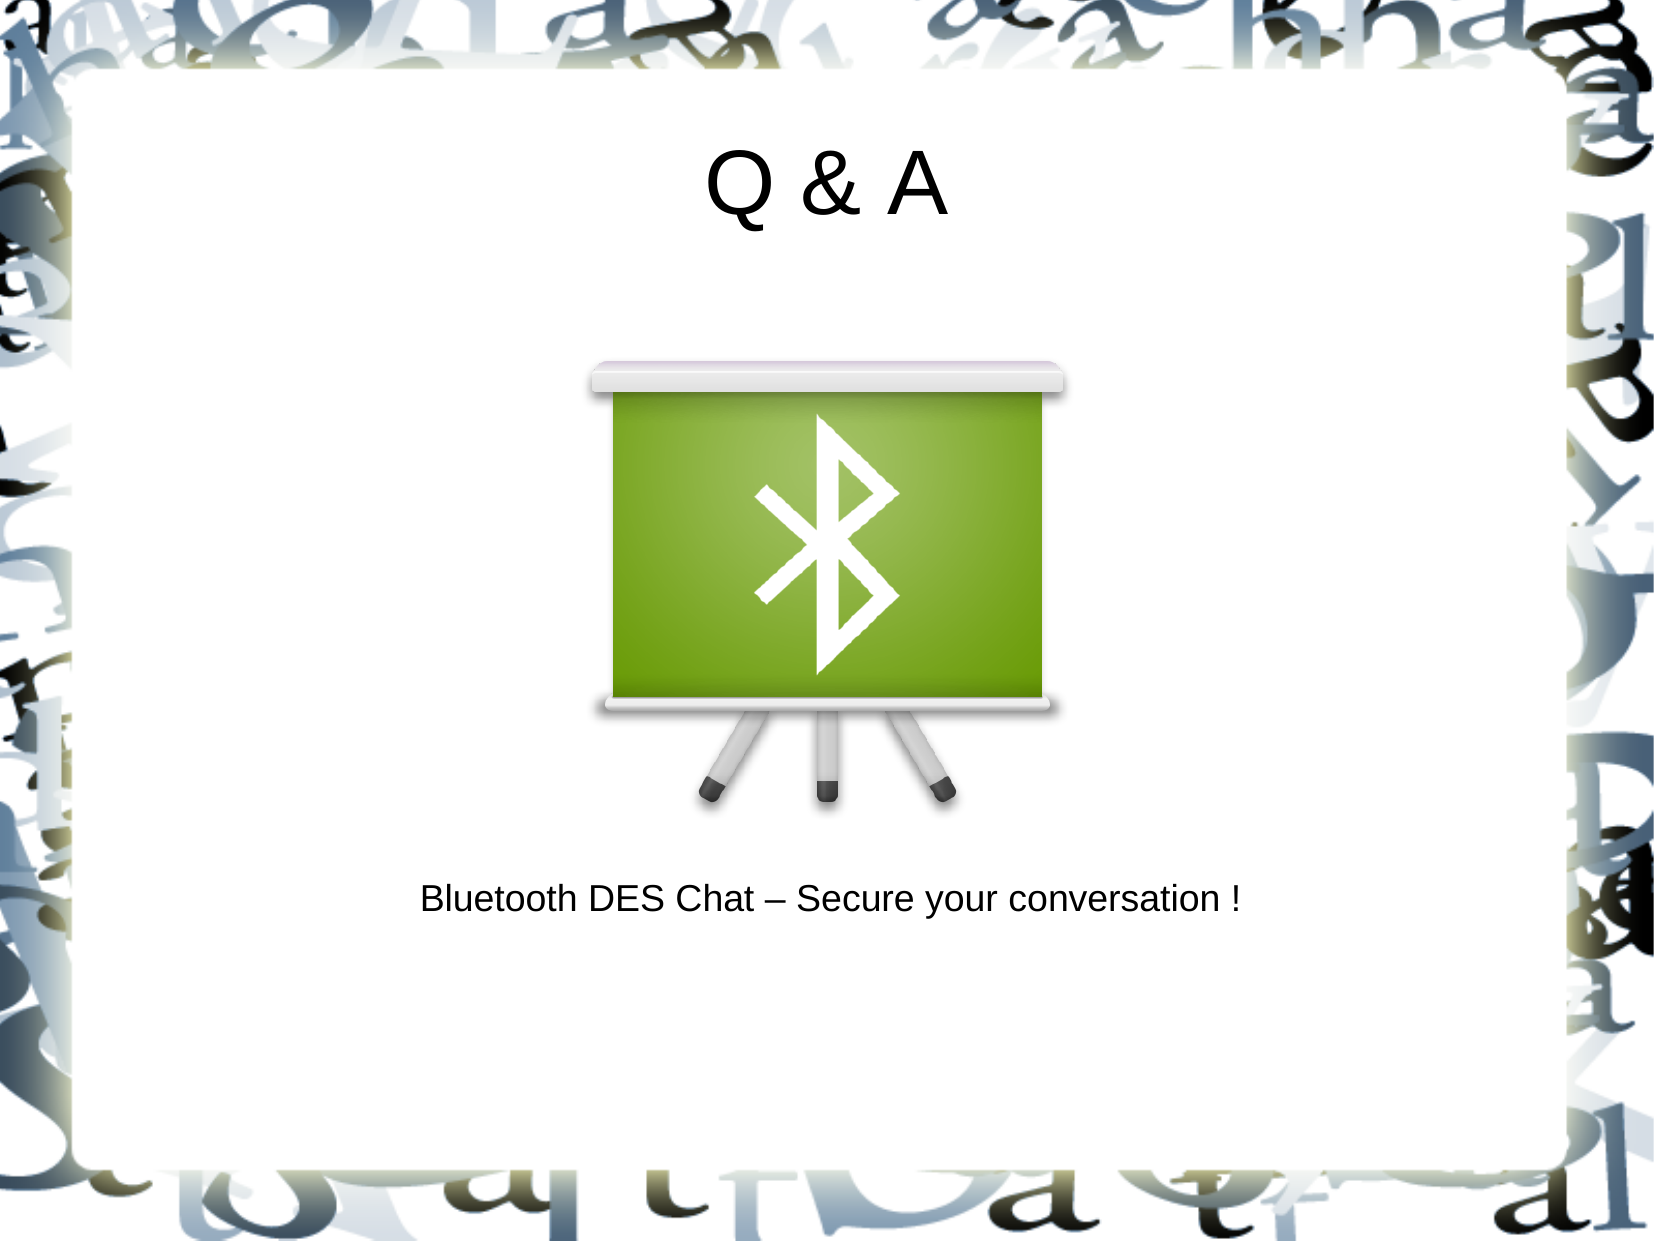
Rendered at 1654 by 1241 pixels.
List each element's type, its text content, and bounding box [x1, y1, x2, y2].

text_box Bluetooth DES Chat – Secure your conversation ! [405, 870, 1306, 927]
title Q & A [82, 78, 1571, 287]
picture [0, 0, 1654, 1241]
